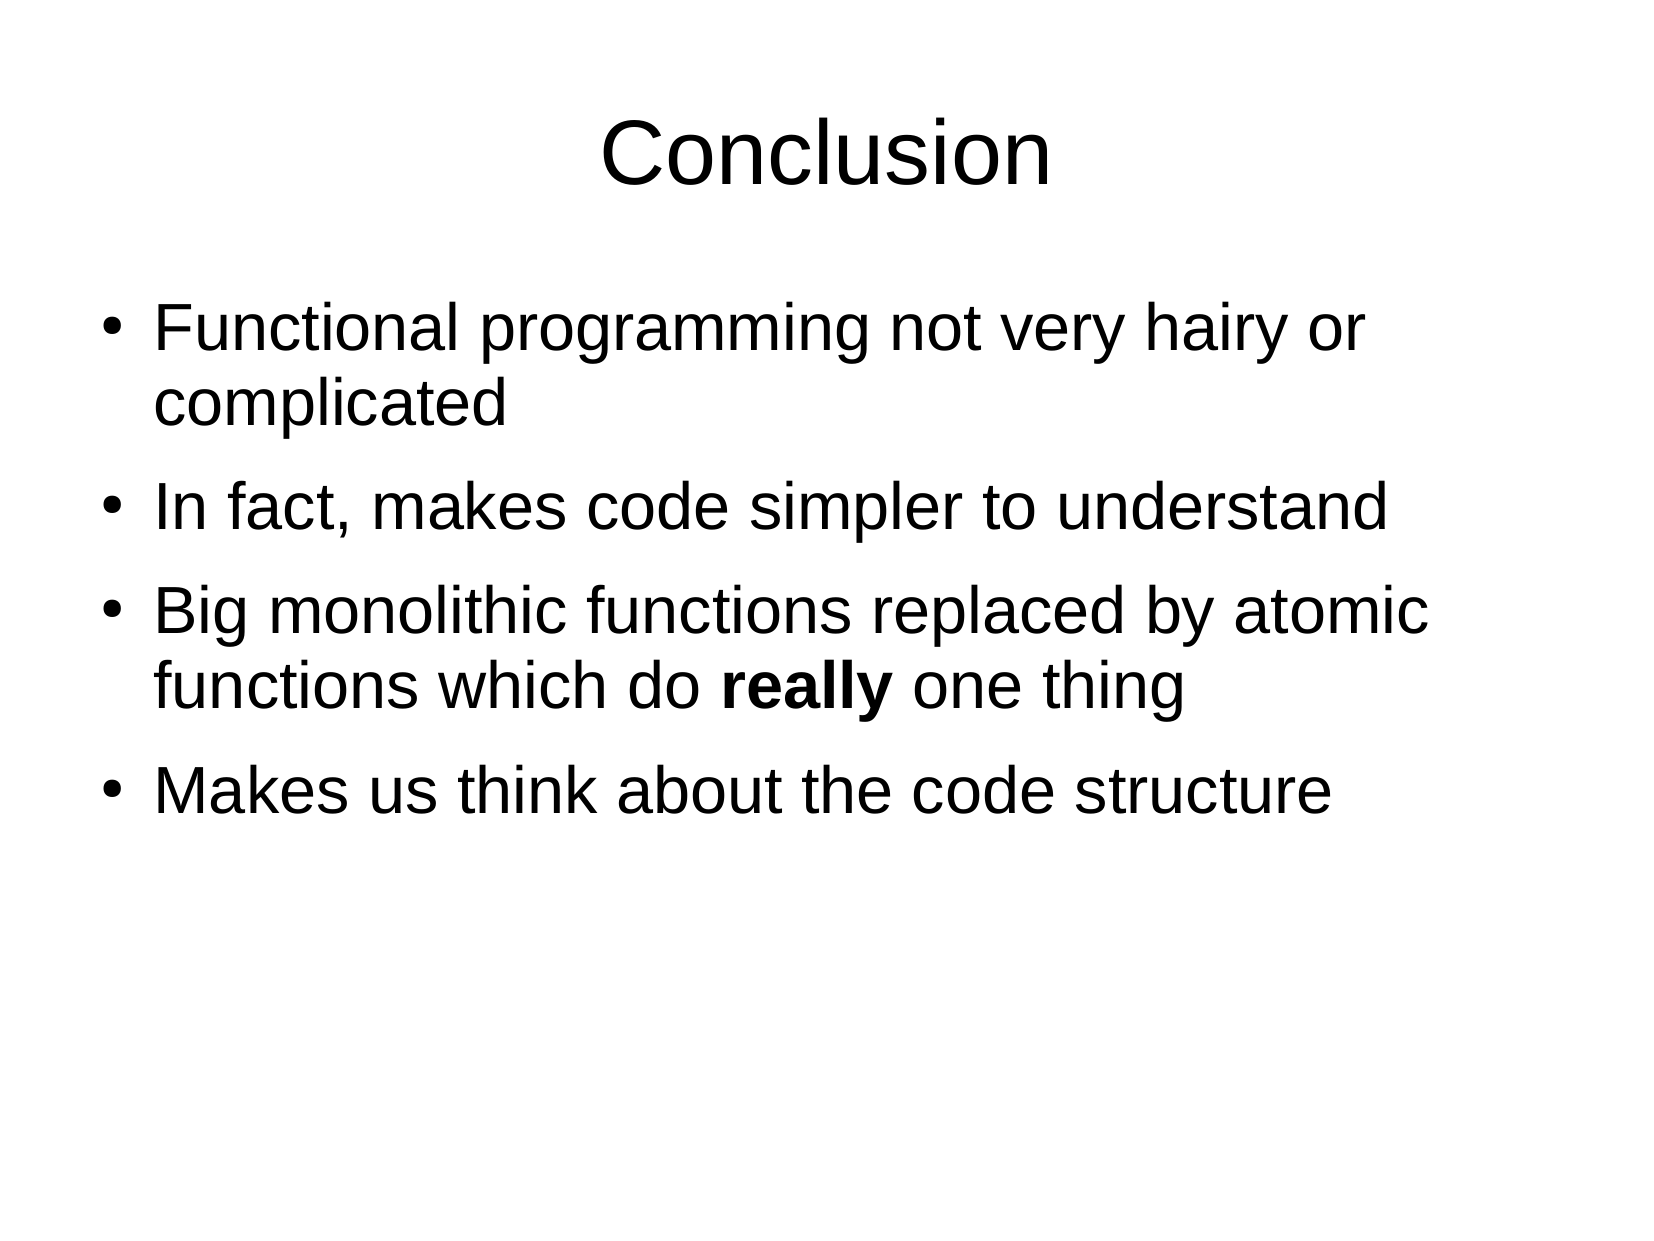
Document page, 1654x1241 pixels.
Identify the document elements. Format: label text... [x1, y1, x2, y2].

list Functional programming not very hairy or complicated In fact, makes code simpler to understand Big monolithic functions replaced by atomic functions which do really one thing Makes us think about the code structure [82, 290, 1571, 1109]
title Conclusion [82, 56, 1571, 250]
